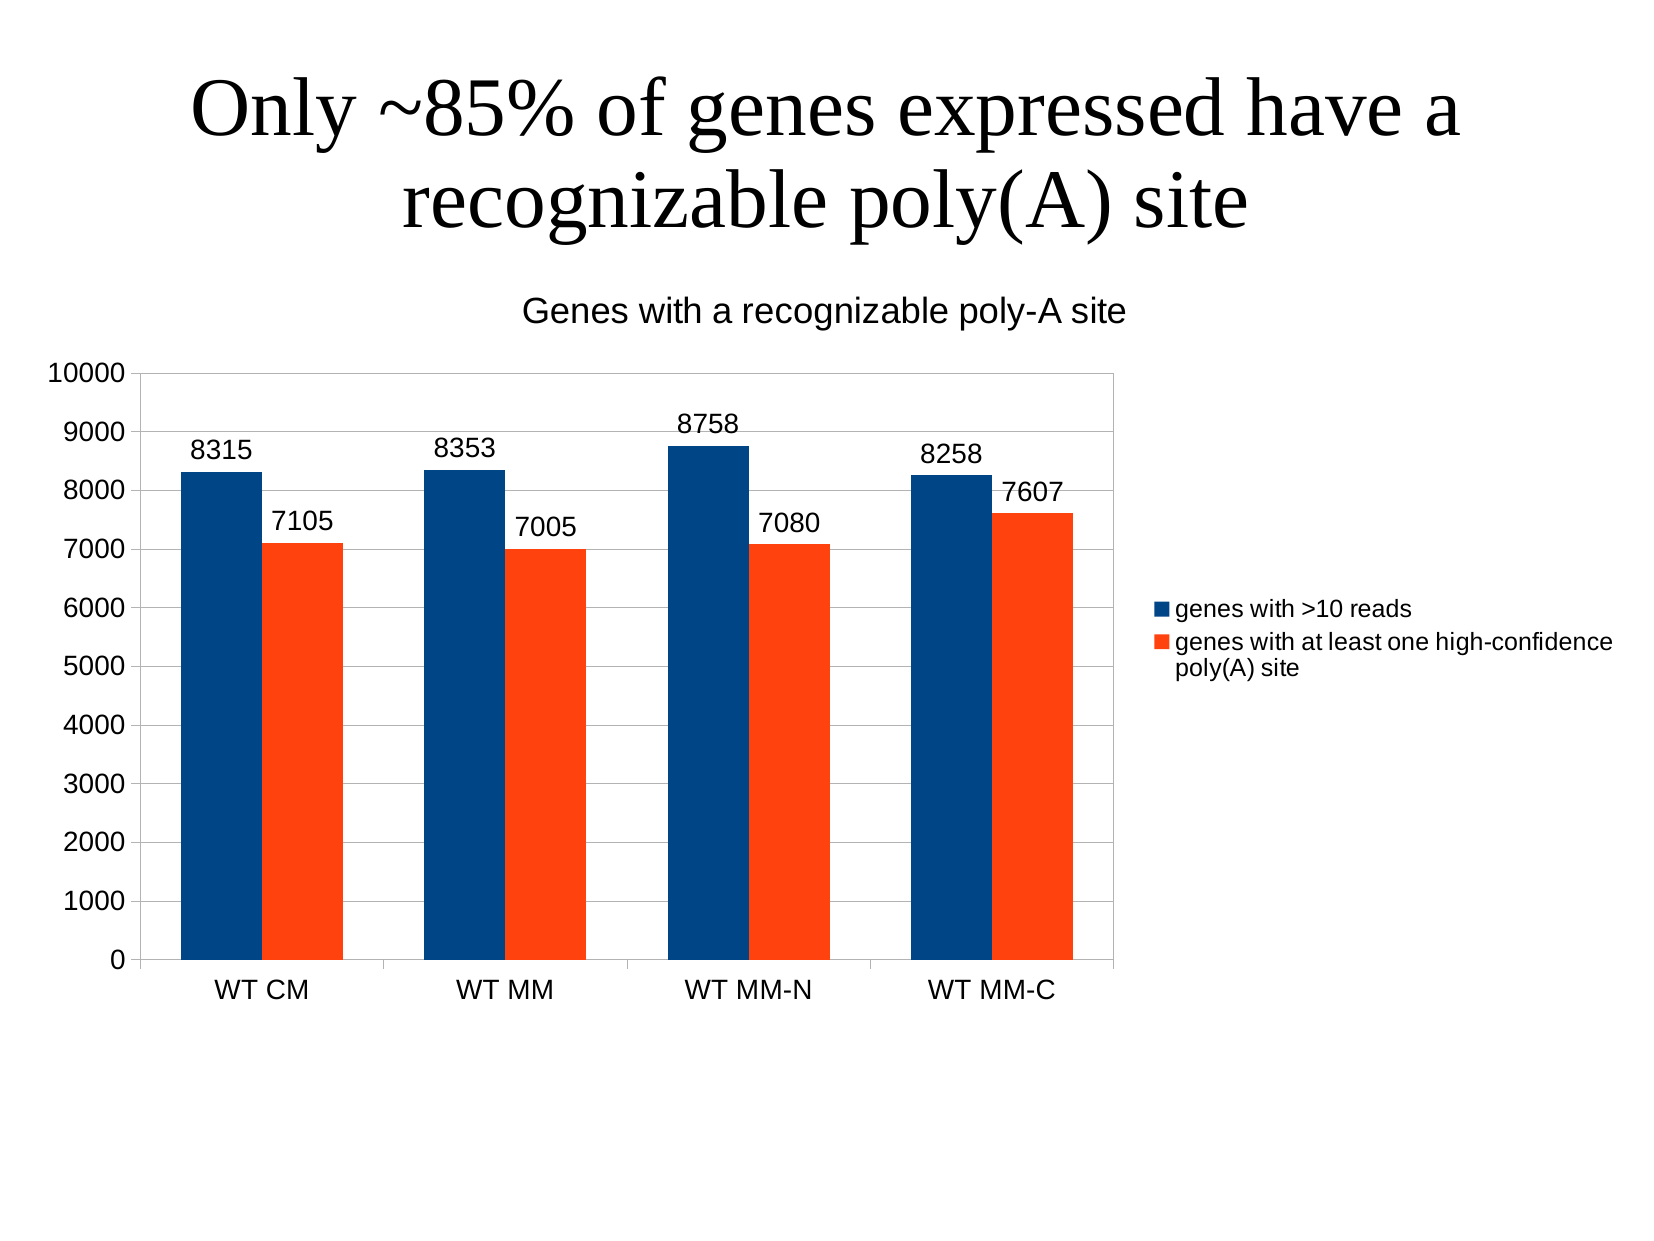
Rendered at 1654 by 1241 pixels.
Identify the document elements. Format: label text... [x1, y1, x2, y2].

chart [15, 256, 1636, 1022]
title Only ~85% of genes expressed have a recognizable poly(A) site [82, 49, 1571, 256]
